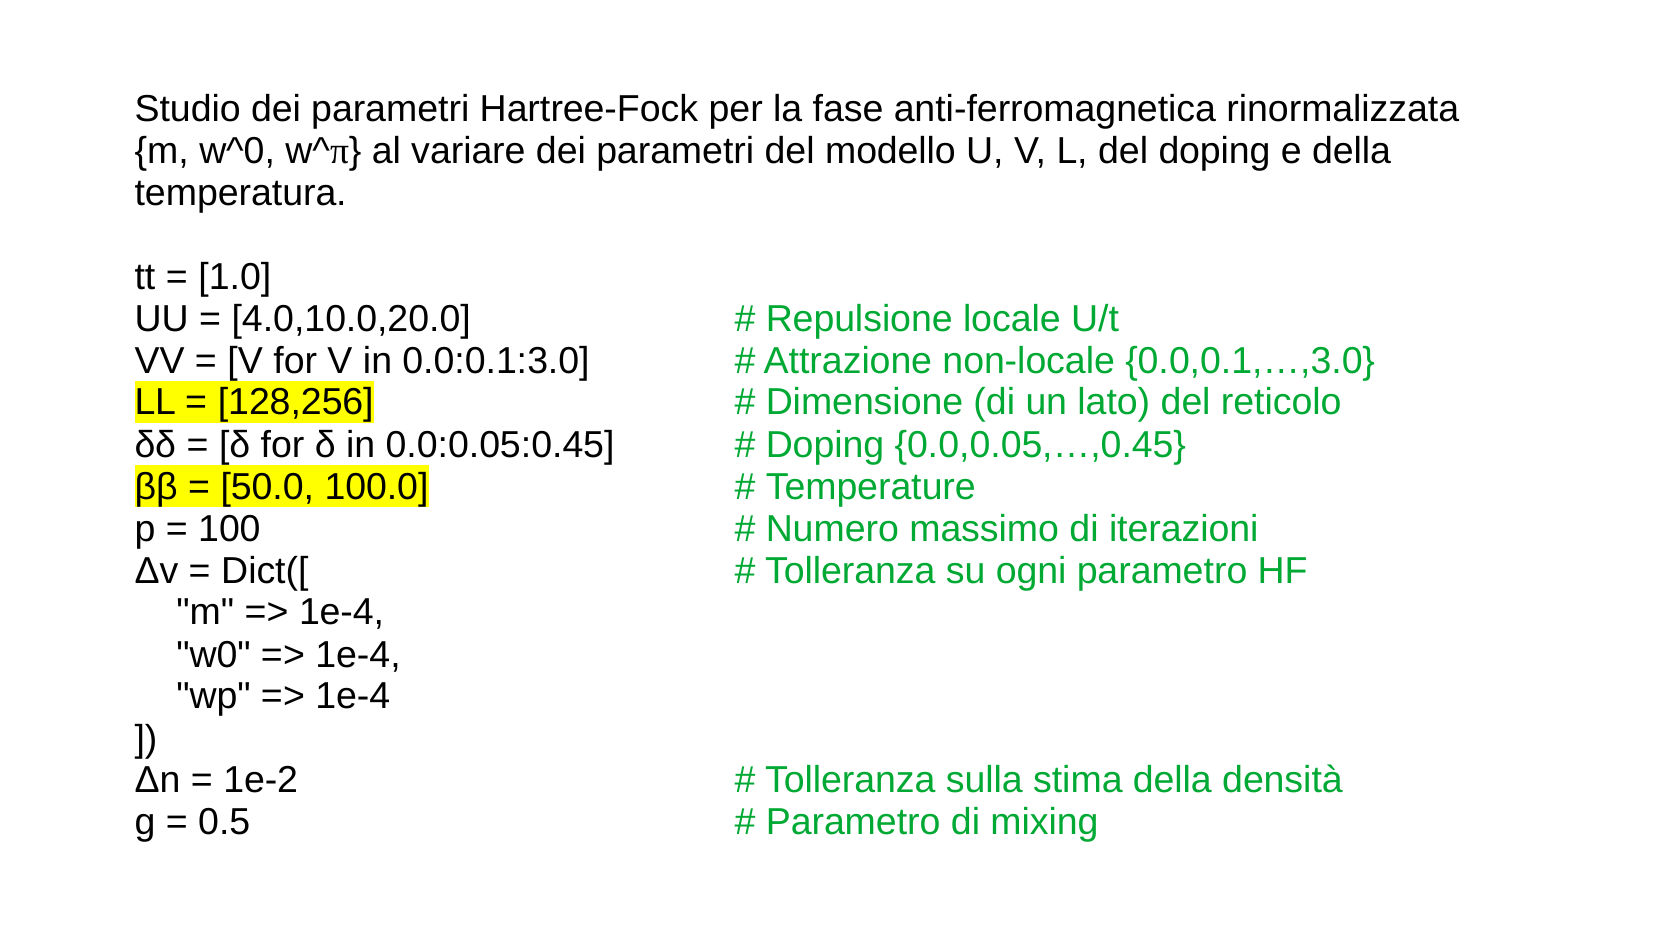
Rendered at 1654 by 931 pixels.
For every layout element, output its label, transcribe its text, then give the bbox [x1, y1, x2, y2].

text_box Studio dei parametri Hartree-Fock per la fase anti-ferromagnetica rinormalizzata {m, w^0, w^π} al variare dei parametri del modello U, V, L, del doping e della temperatura. tt = [1.0] UU = [4.0,10.0,20.0] # Repulsione locale U/t VV = [V for V in 0.0:0.1:3.0] # Attrazione non-locale {0.0,0.1,…,3.0} LL = [128,256] # Dimensione (di un lato) del reticolo δδ = [δ for δ in 0.0:0.05:0.45] # Doping {0.0,0.05,…,0.45} ββ = [50.0, 100.0] # Temperature p = 100 # Numero massimo di iterazioni Δv = Dict([ # Tolleranza su ogni parametro HF "m" => 1e-4, "w0" => 1e-4, "wp" => 1e-4 ]) Δn = 1e-2 # Tolleranza sulla stima della densità g = 0.5 # Parametro di mixing [119, 79, 1534, 851]
